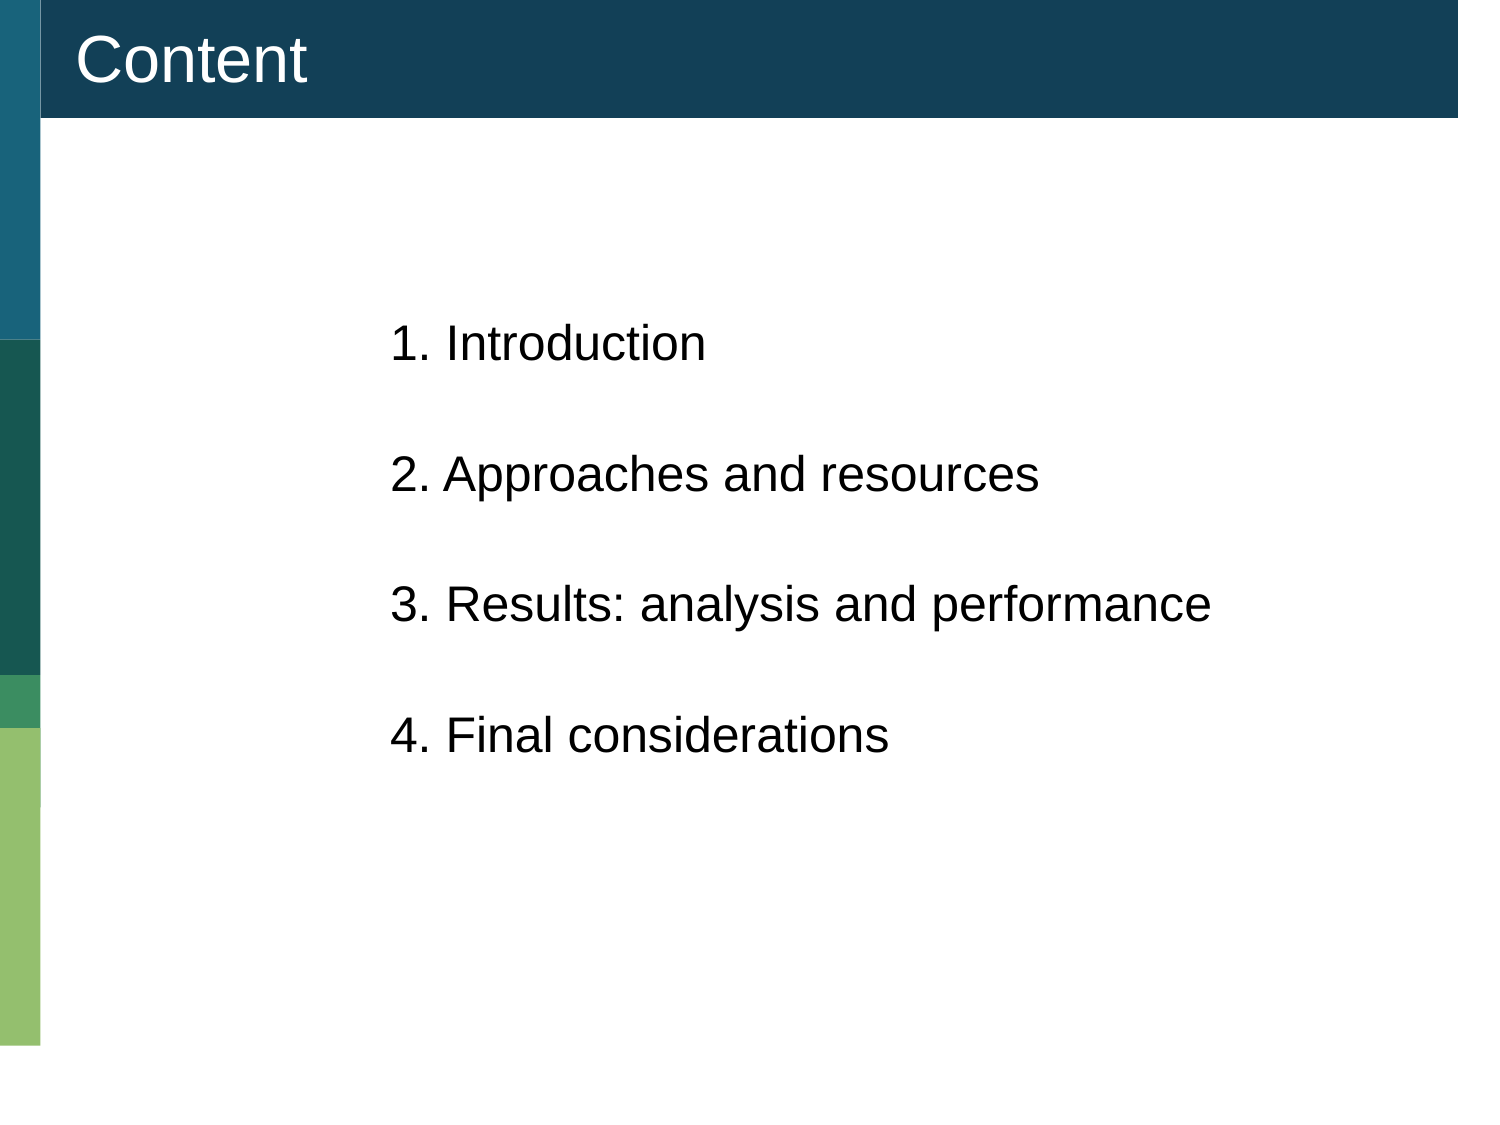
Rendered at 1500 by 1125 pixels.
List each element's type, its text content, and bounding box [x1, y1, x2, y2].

title Content [75, 0, 1458, 118]
list 1. Introduction 2. Approaches and resources 3. Results: analysis and performance 4. Final considerations [390, 314, 1471, 1125]
